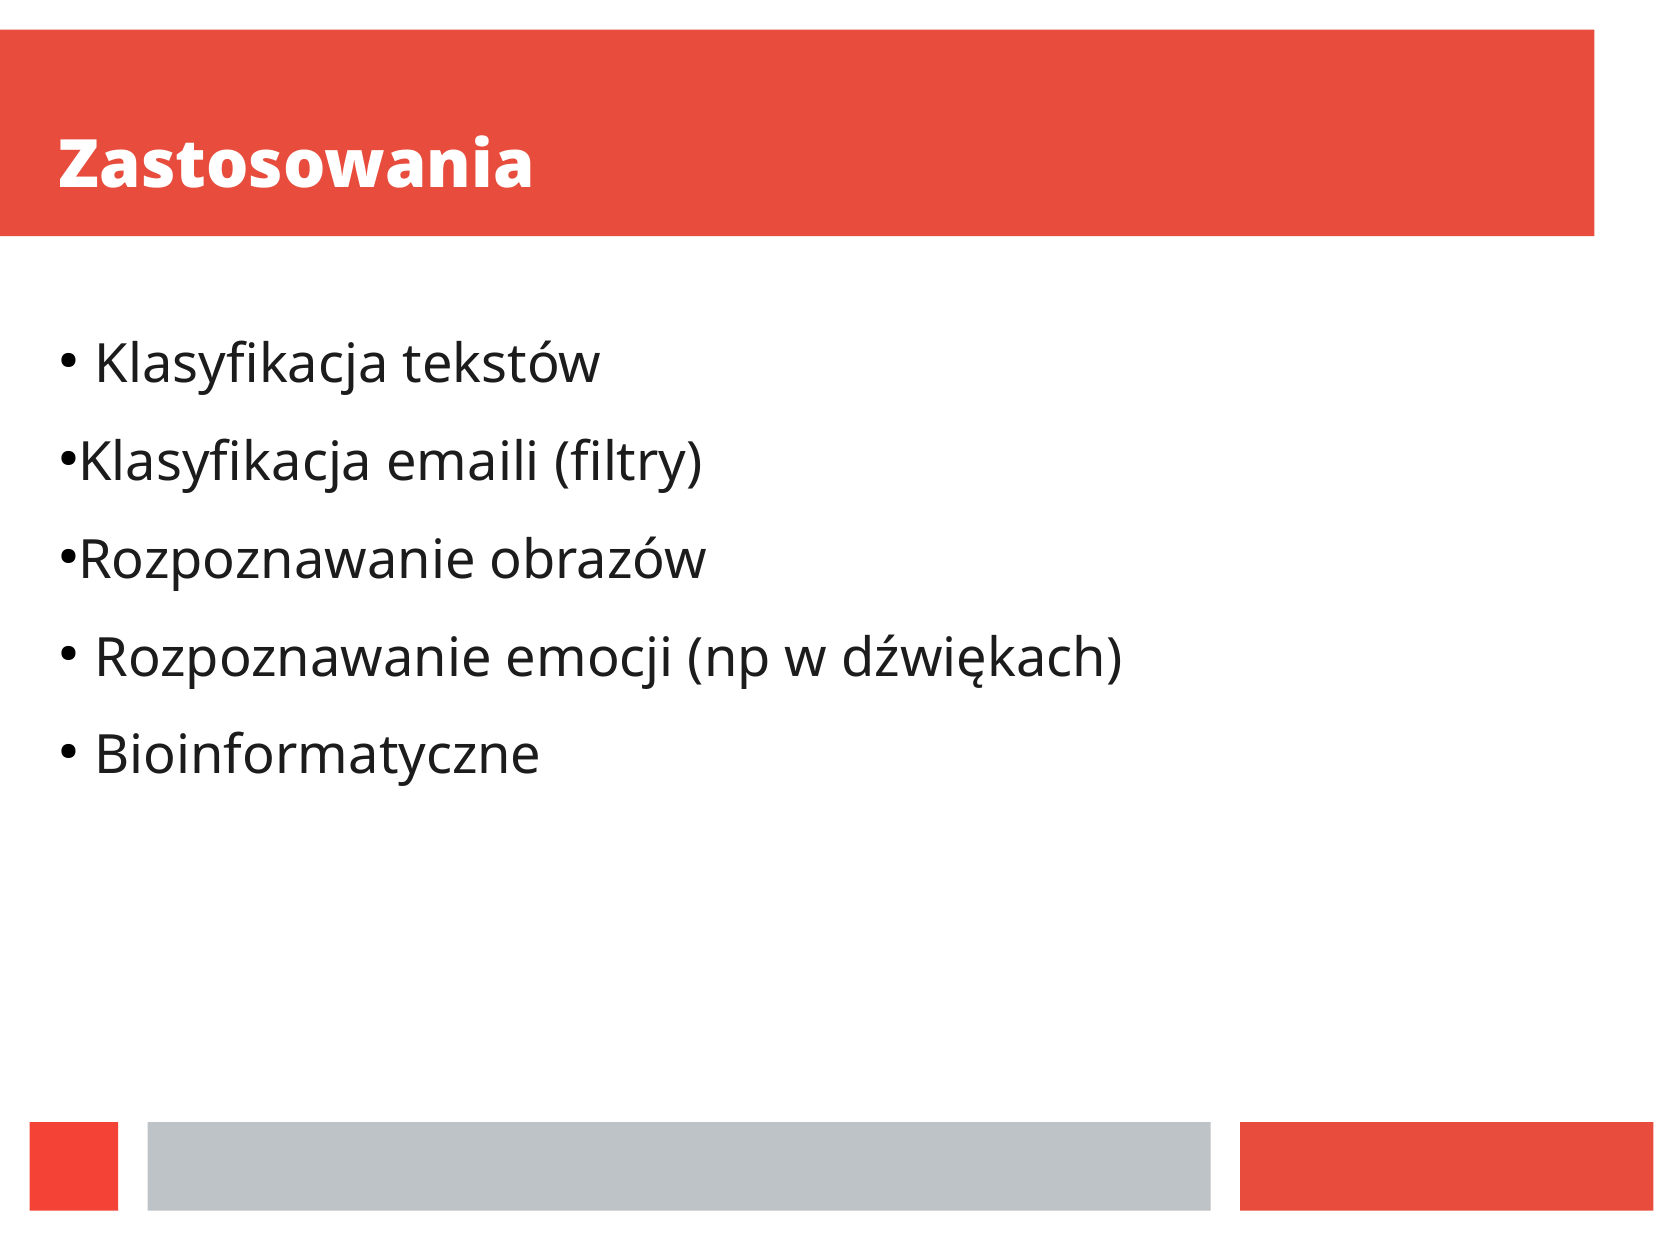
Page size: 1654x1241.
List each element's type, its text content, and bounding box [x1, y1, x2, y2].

list Klasyfikacja tekstów Klasyfikacja emaili (filtry) Rozpoznawanie obrazów Rozpoznawanie emocji (np w dźwiękach) Bioinformatyczne [59, 324, 1565, 1093]
title Zastosowania [59, 59, 1595, 207]
